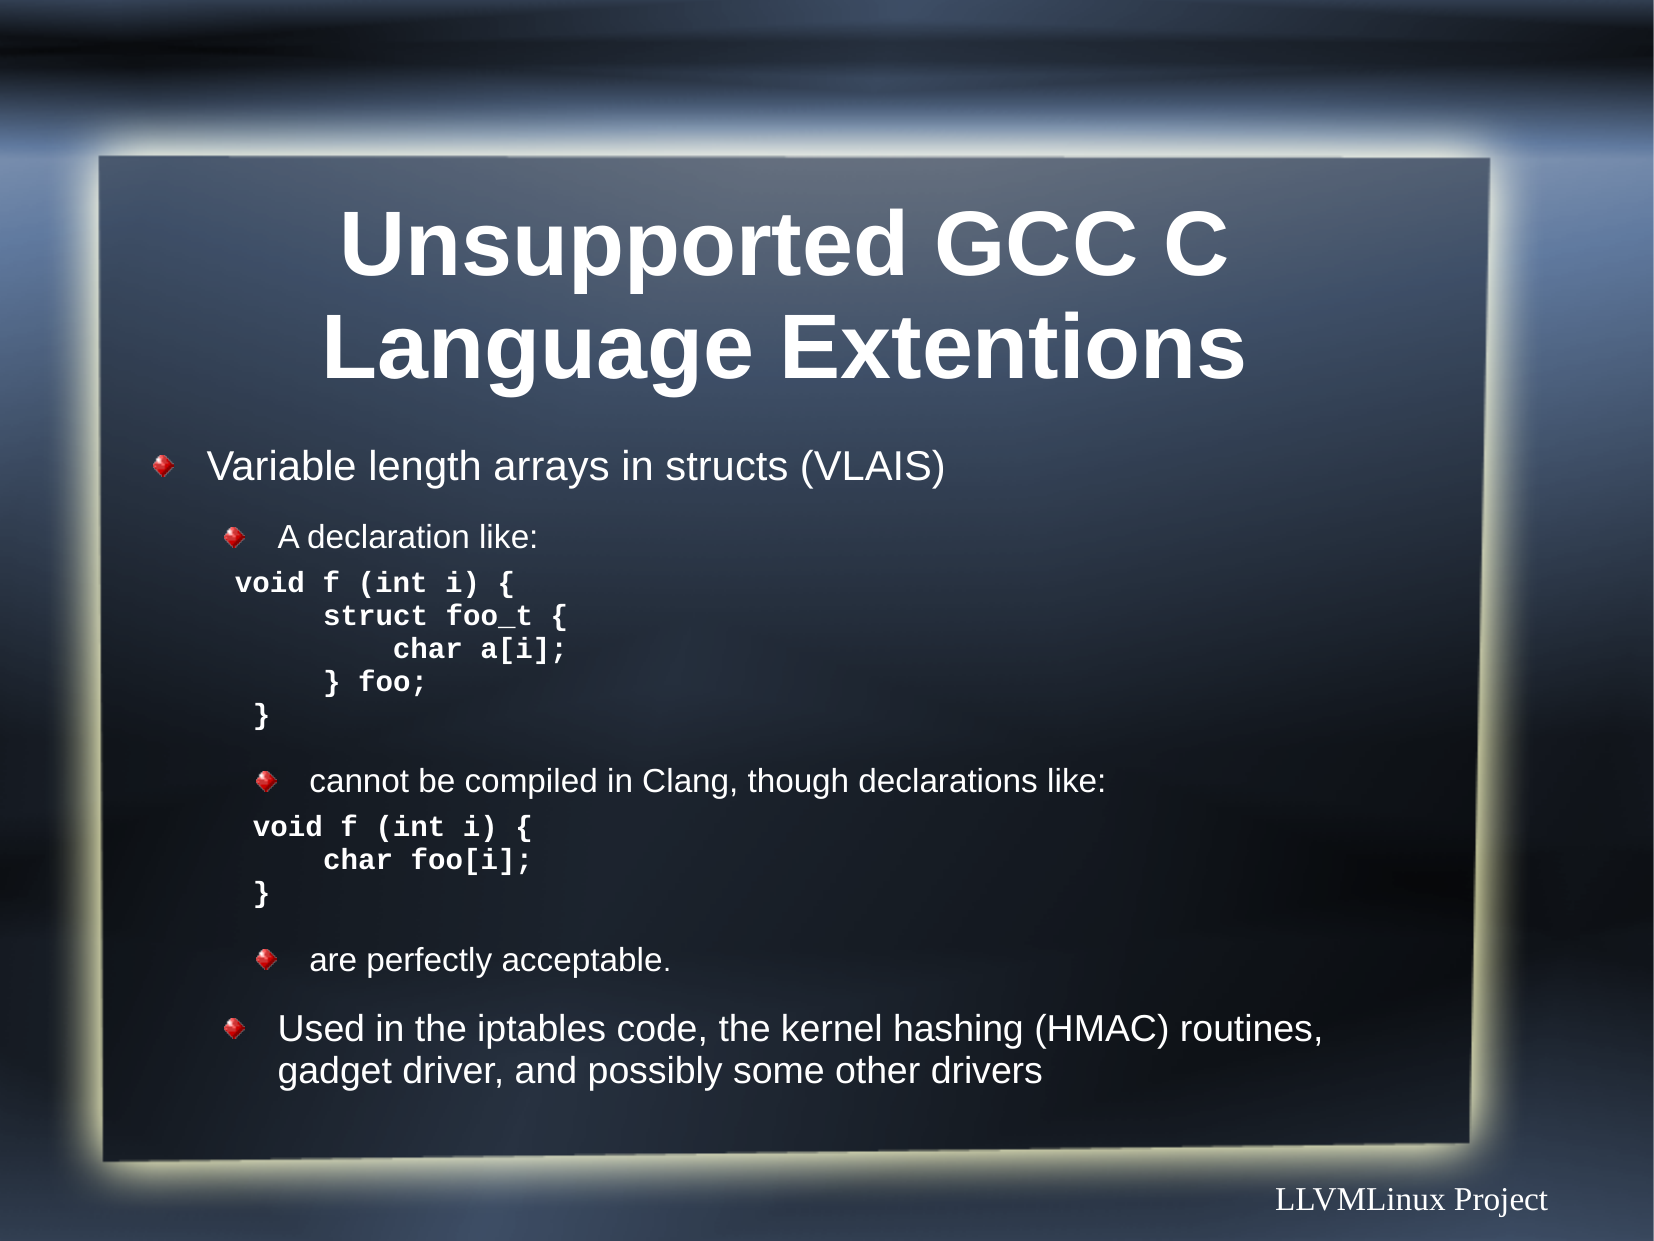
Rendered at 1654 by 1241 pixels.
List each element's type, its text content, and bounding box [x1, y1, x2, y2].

title Unsupported GCC C Language Extentions [124, 177, 1447, 414]
picture [0, 0, 1654, 1241]
list Variable length arrays in structs (VLAIS) A declaration like: void f (int i) { struct foo_t { char a[i]; } foo; } cannot be compiled in Clang, though declarations like: void f (int i) { char foo[i]; } are perfectly acceptable. Used in the iptables code, the kernel hashing (HMAC) routines, gadget driver, and possibly some other drivers [135, 442, 1447, 1152]
